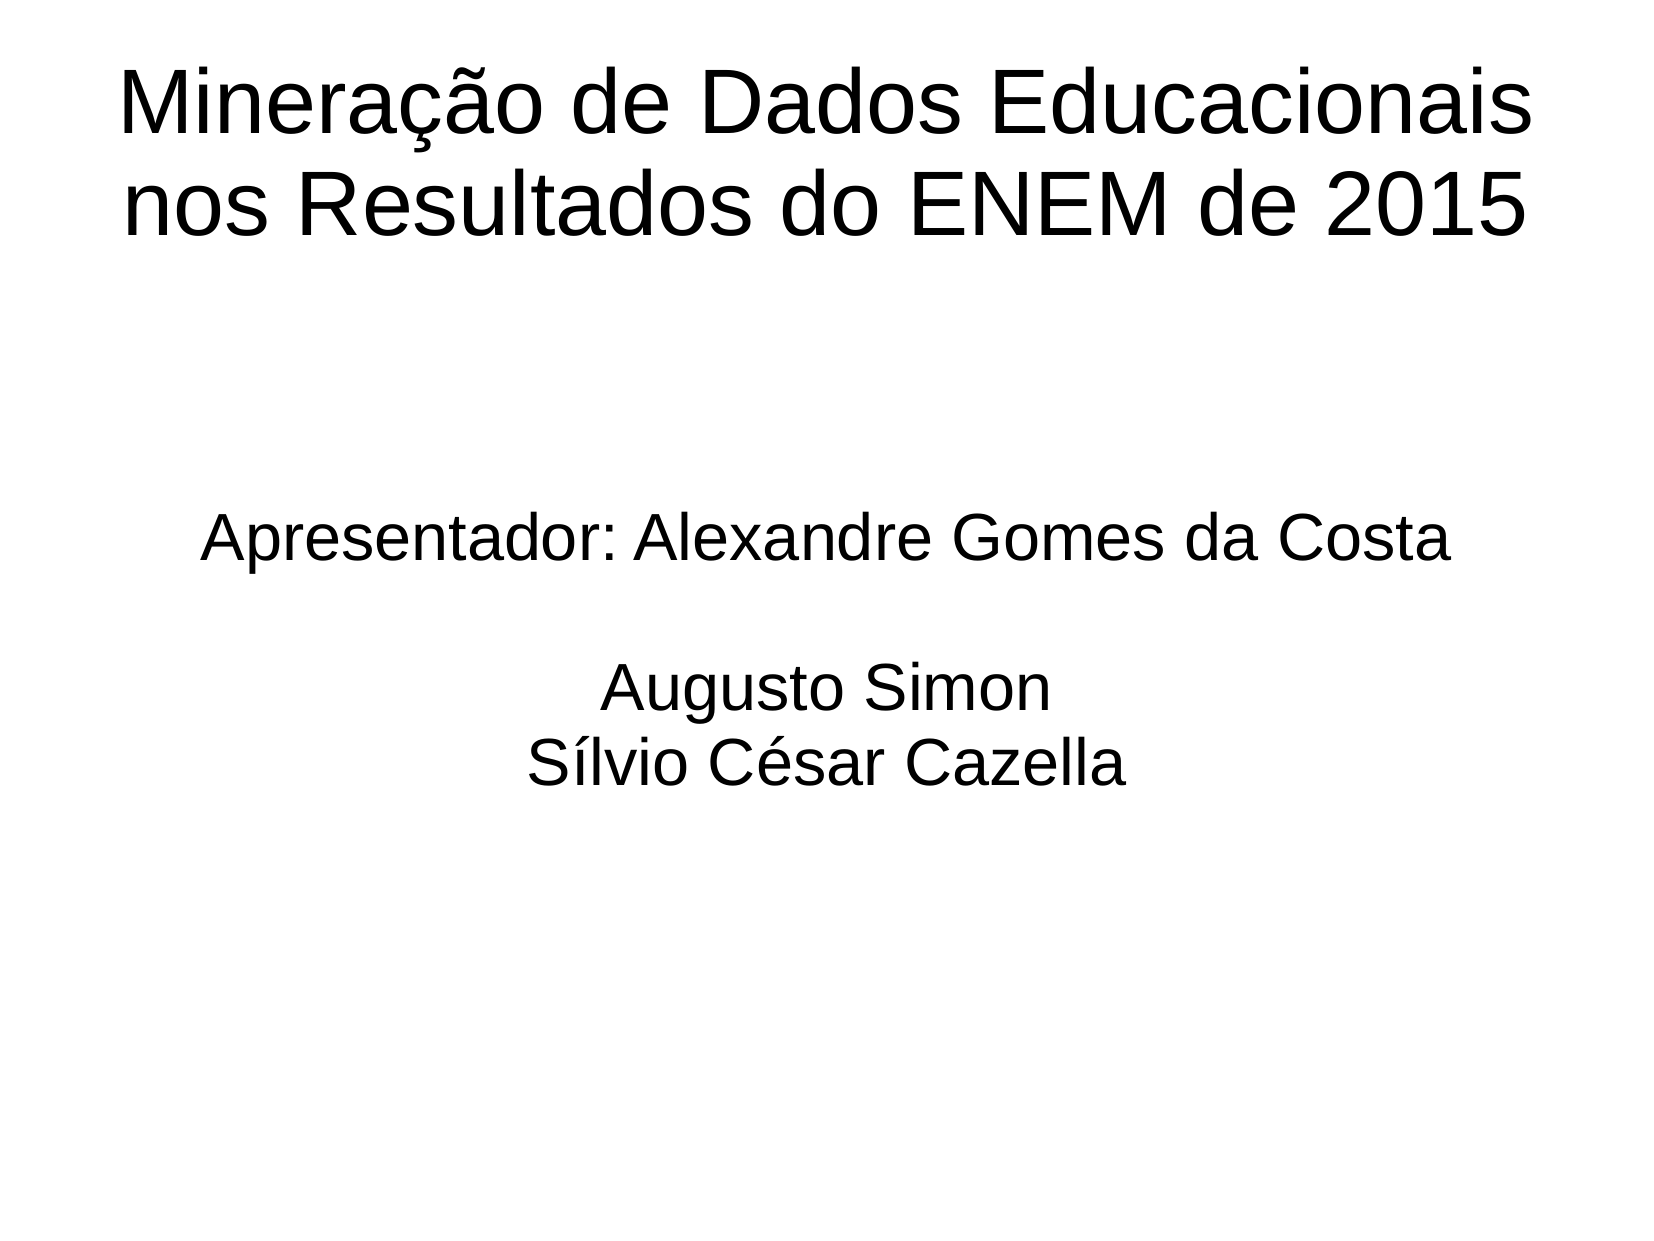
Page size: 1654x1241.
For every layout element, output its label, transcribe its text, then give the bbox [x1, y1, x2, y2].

subtitle Apresentador: Alexandre Gomes da Costa Augusto Simon Sílvio César Cazella [82, 290, 1571, 1010]
title Mineração de Dados Educacionais nos Resultados do ENEM de 2015 [82, 49, 1571, 257]
